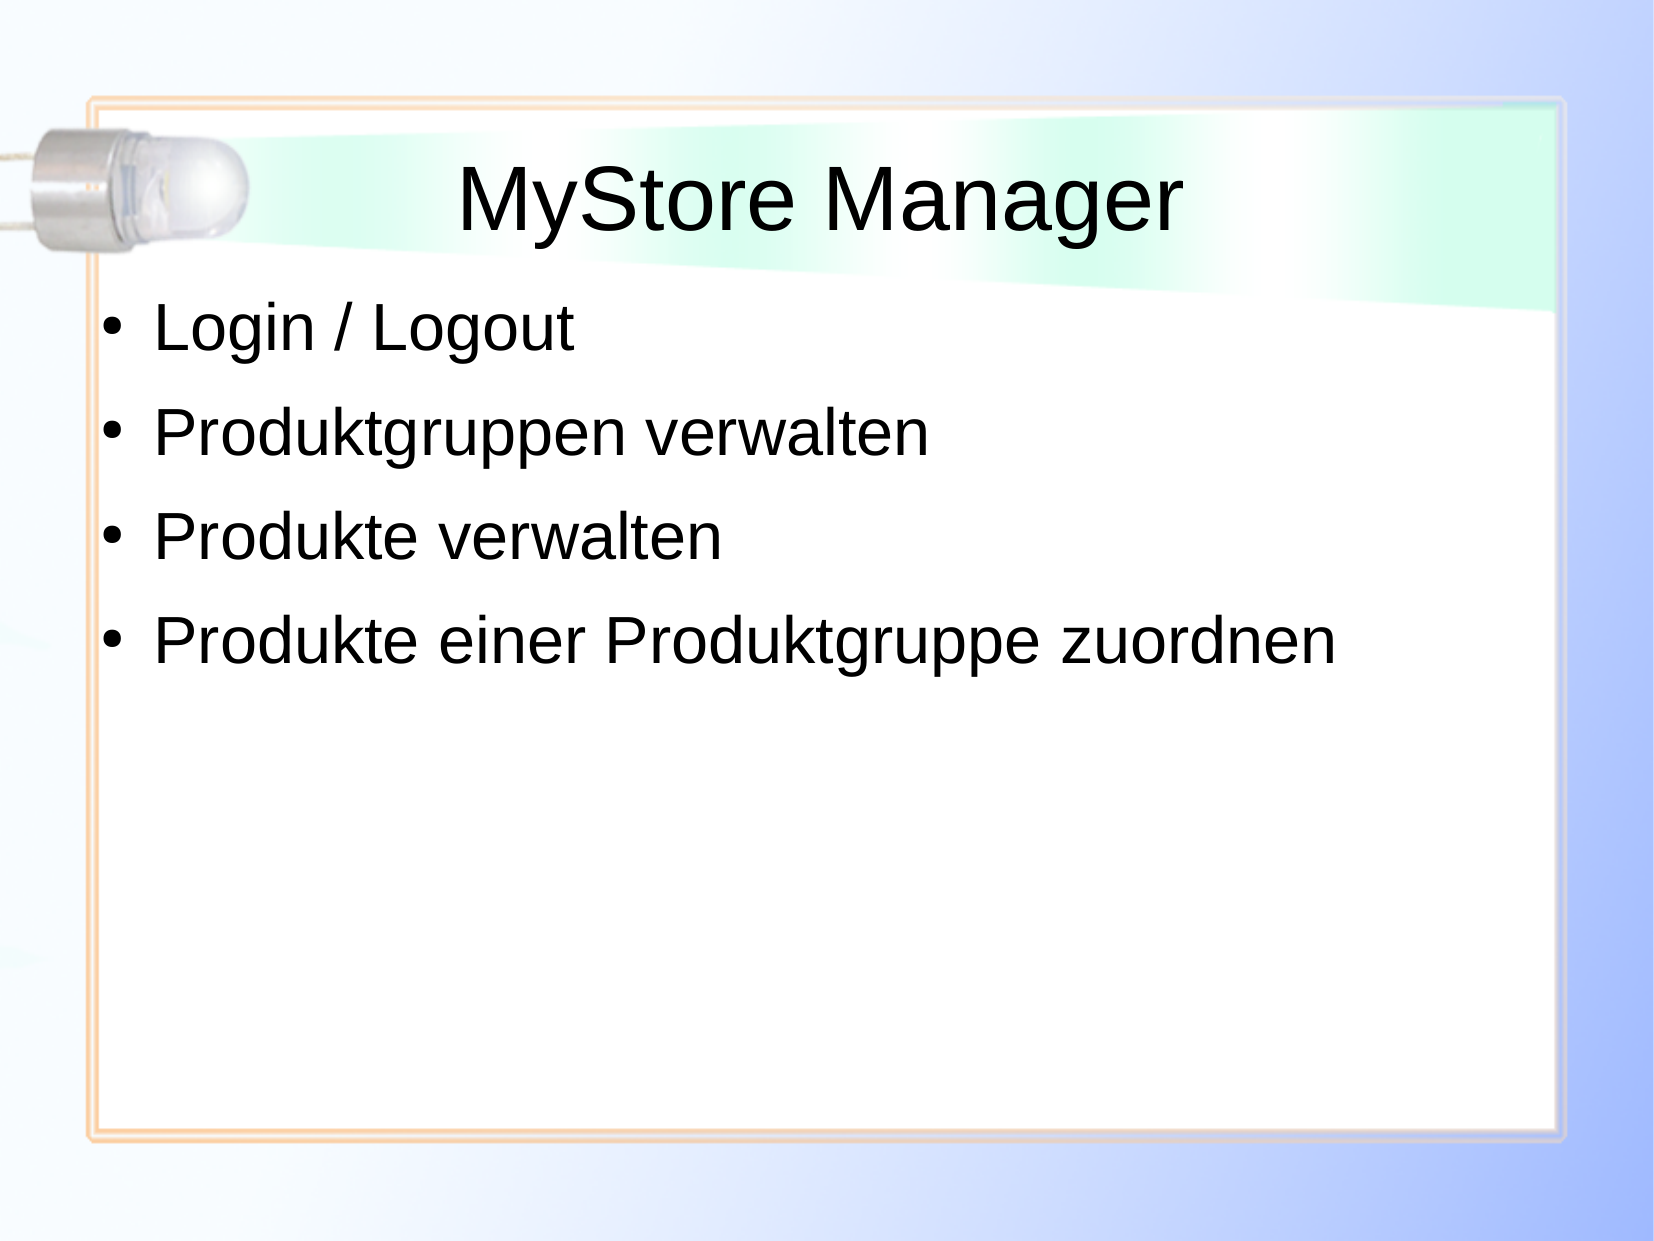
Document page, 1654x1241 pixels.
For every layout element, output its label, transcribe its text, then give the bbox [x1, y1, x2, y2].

list Login / Logout Produktgruppen verwalten Produkte verwalten Produkte einer Produktgruppe zuordnen [82, 290, 1571, 1094]
picture [0, 0, 1654, 1241]
title MyStore Manager [76, 102, 1565, 296]
